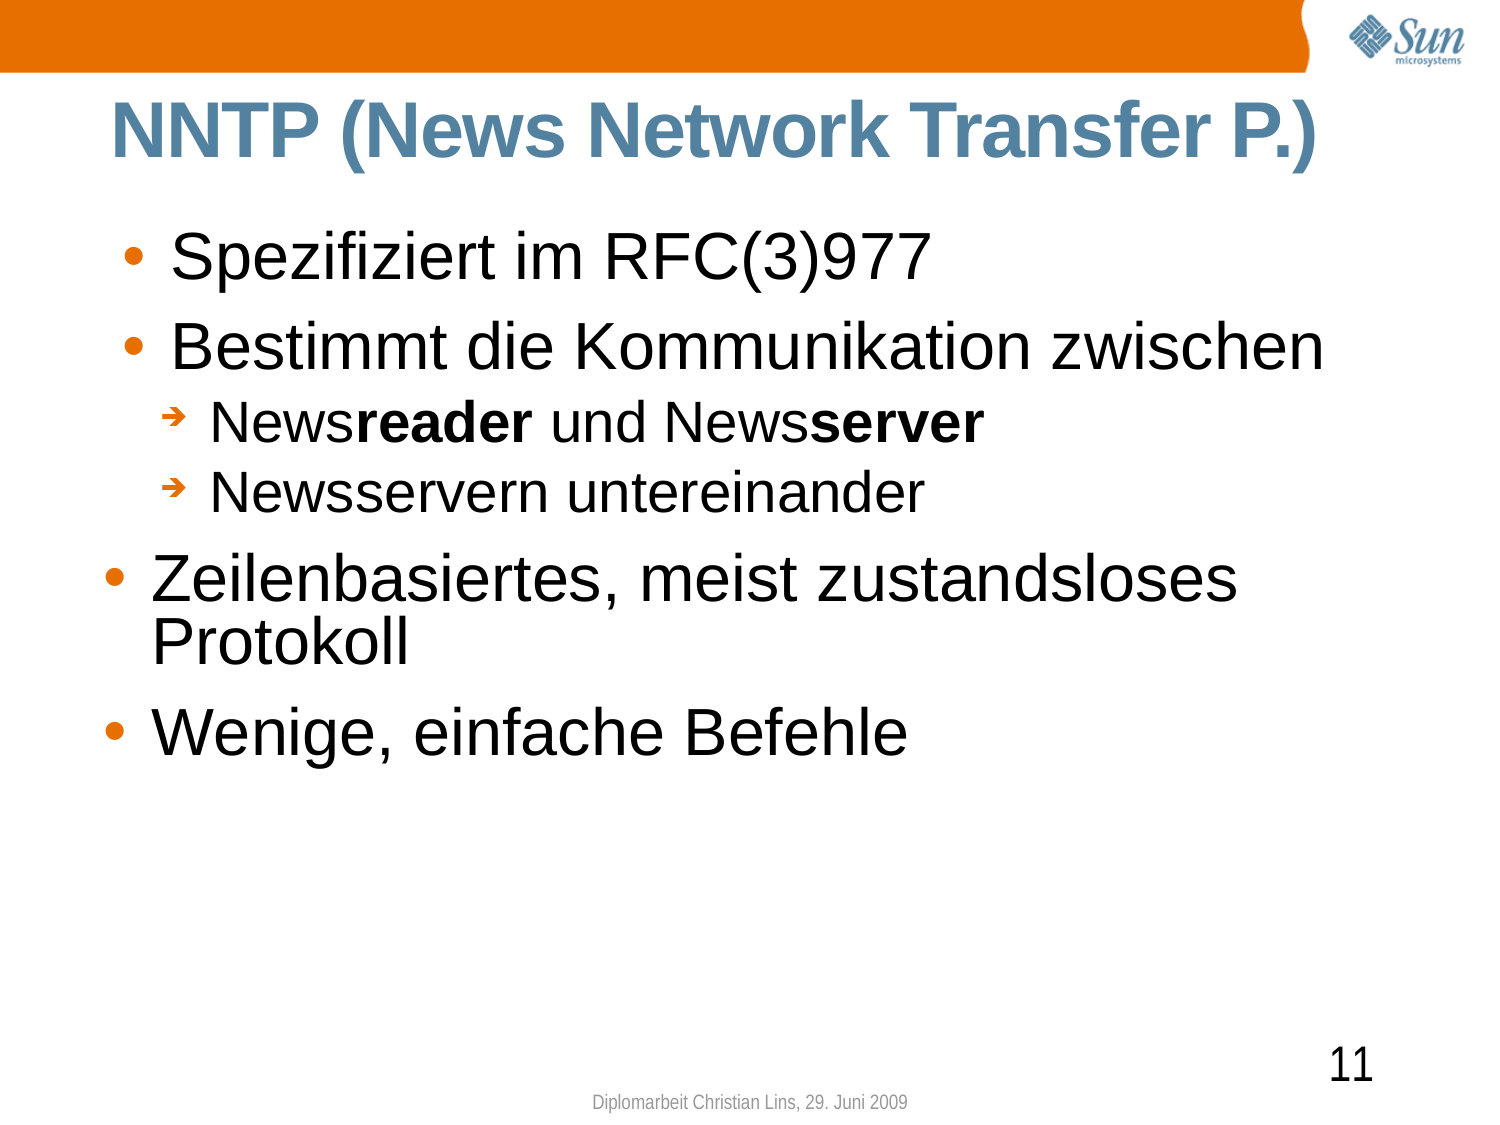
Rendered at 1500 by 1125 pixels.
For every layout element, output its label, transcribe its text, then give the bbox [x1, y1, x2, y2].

picture [0, 0, 1500, 75]
list Spezifiziert im RFC(3)977 Bestimmt die Kommunikation zwischen Newsreader und Newsserver Newsservern untereinander Zeilenbasiertes, meist zustandsloses Protokoll Wenige, einfache Befehle [83, 228, 1426, 945]
title NNTP (News Network Transfer P.) [110, 93, 1447, 205]
